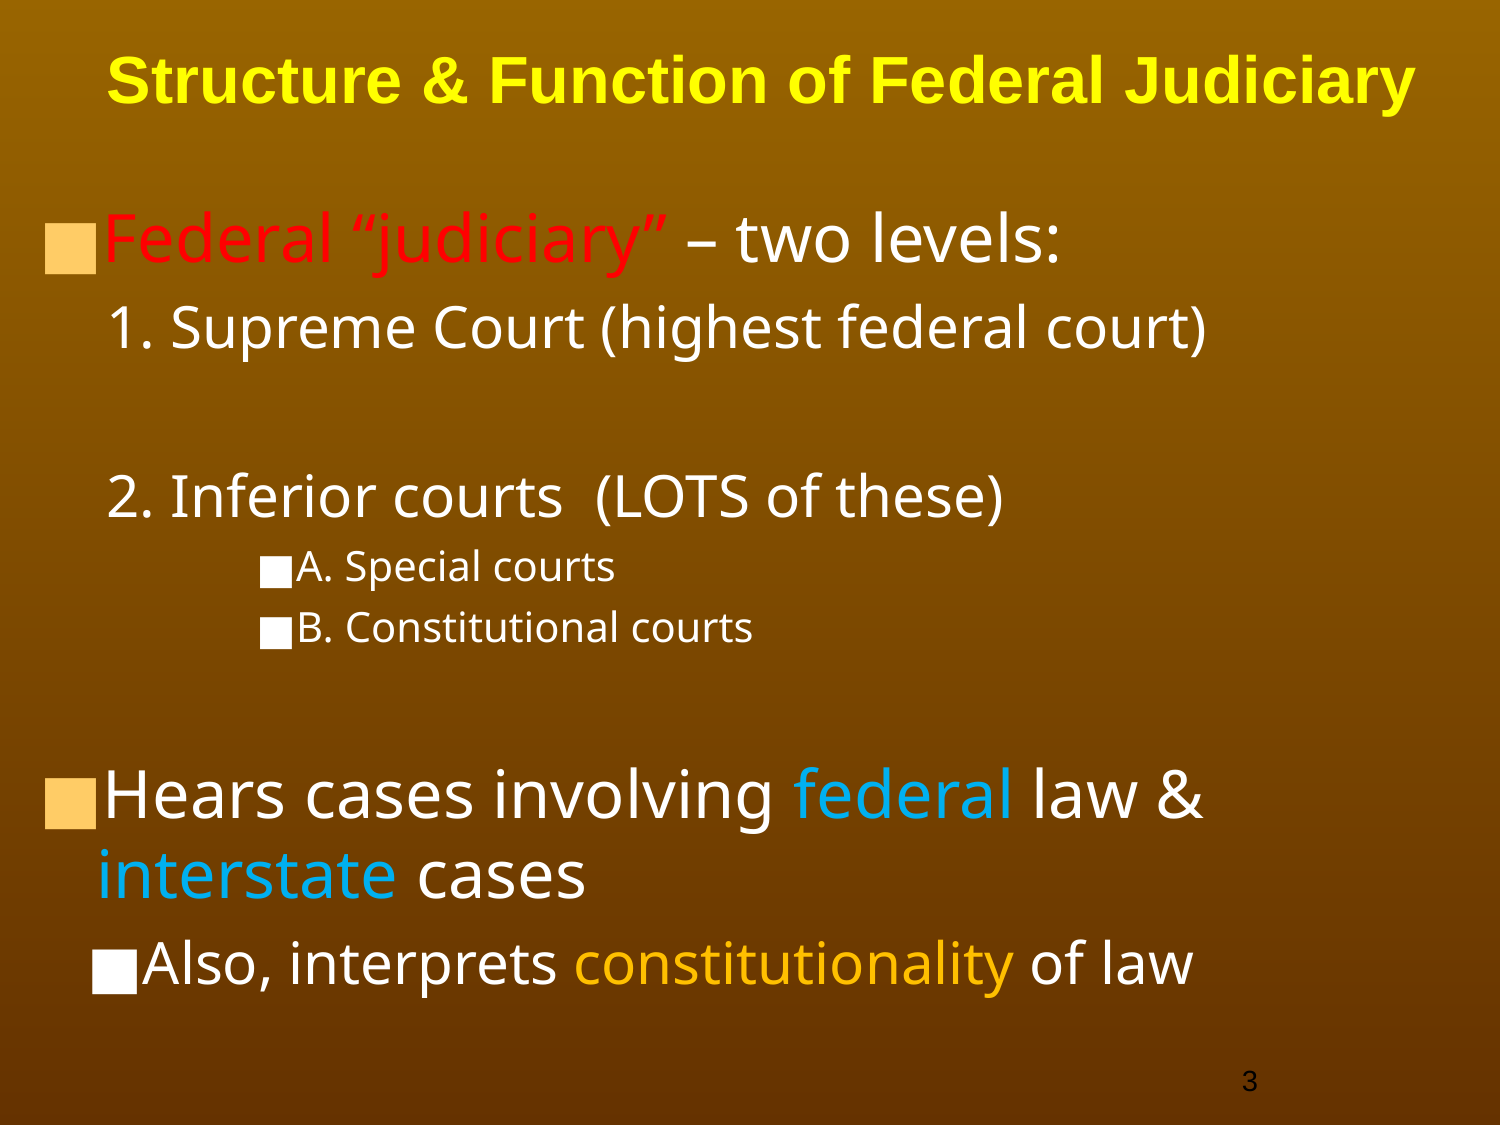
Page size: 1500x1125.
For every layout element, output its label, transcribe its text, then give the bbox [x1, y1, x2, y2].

text_box <number> [1226, 1059, 1273, 1105]
list Federal “judiciary” – two levels: 1. Supreme Court (highest federal court) 2. Inferior courts (LOTS of these) A. Special courts B. Constitutional courts Hears cases involving federal law & interstate cases Also, interprets constitutionality of law [24, 187, 1425, 1125]
title Structure & Function of Federal Judiciary [24, 16, 1500, 138]
